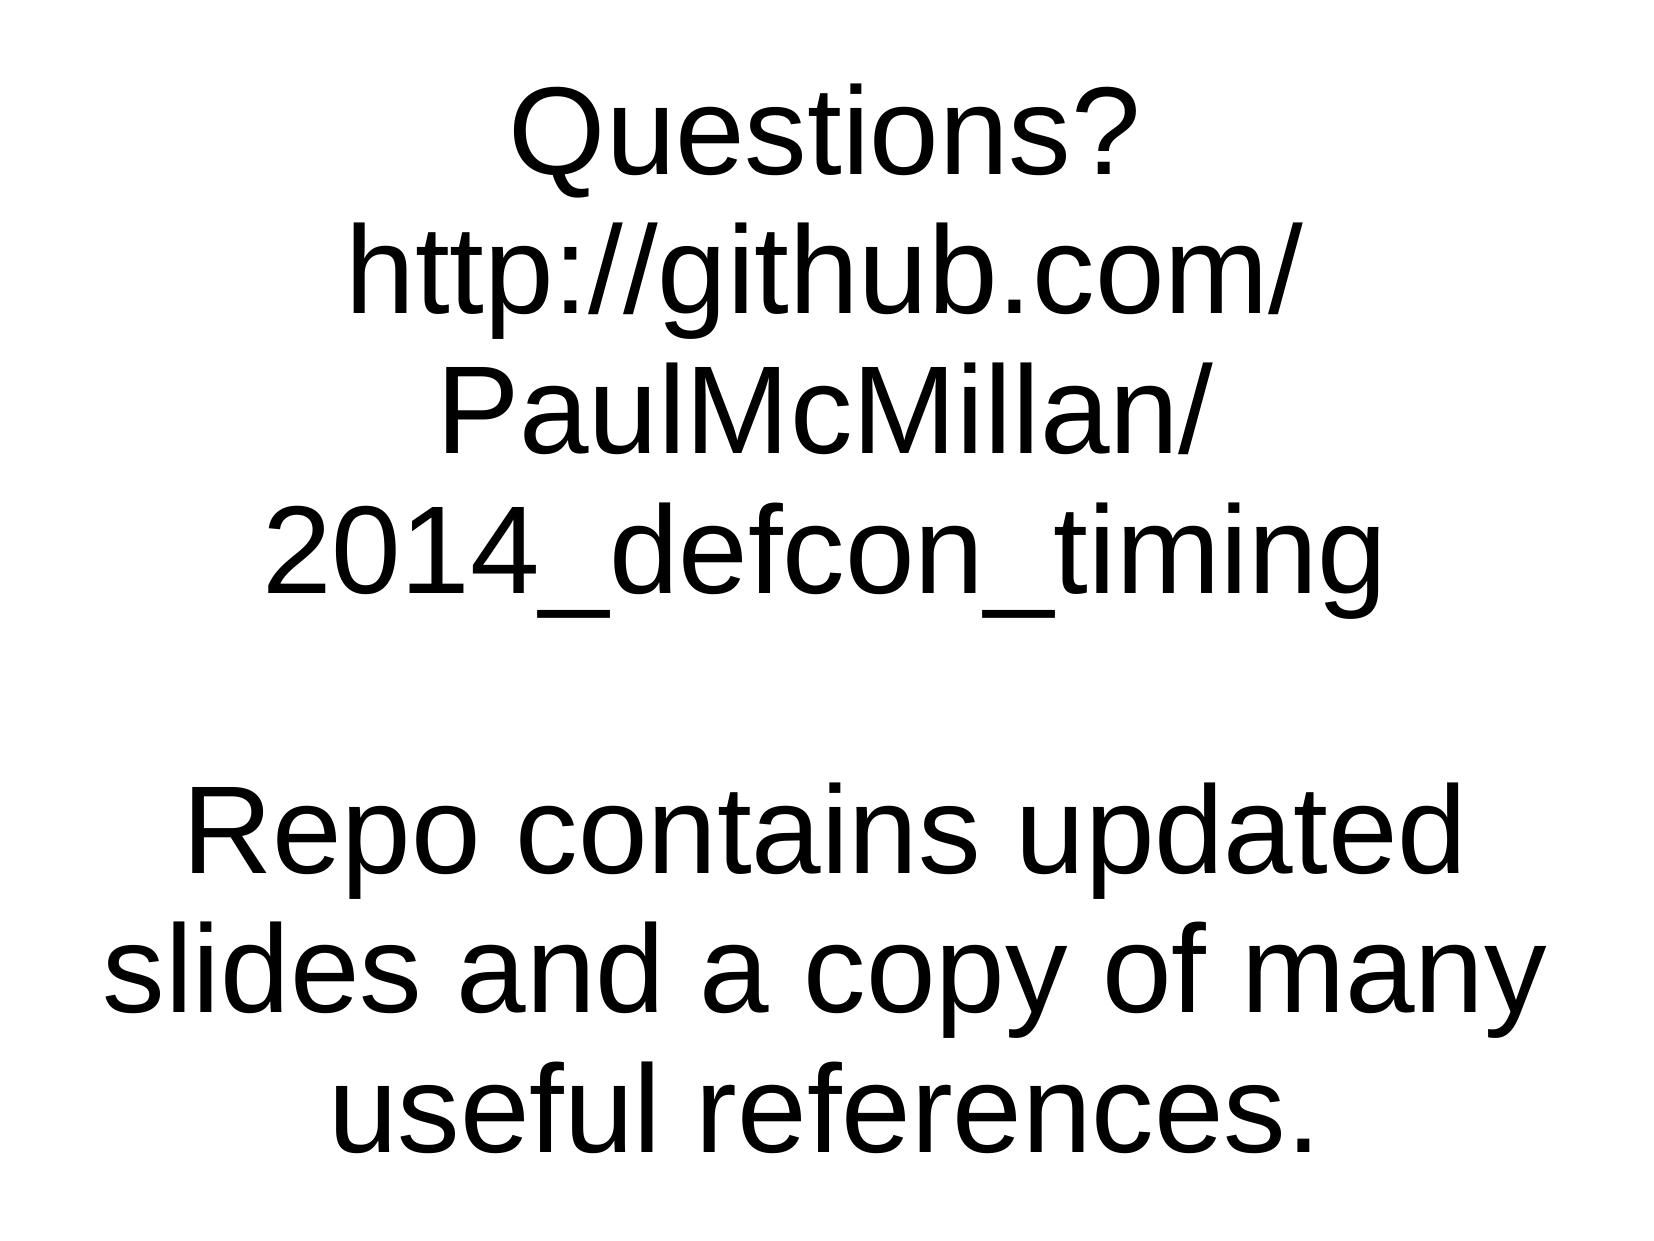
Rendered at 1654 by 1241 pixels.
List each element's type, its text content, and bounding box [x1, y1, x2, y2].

subtitle Questions? http://github.com/ PaulMcMillan/ 2014_defcon_timing Repo contains updated slides and a copy of many useful references. [15, 0, 1636, 1241]
